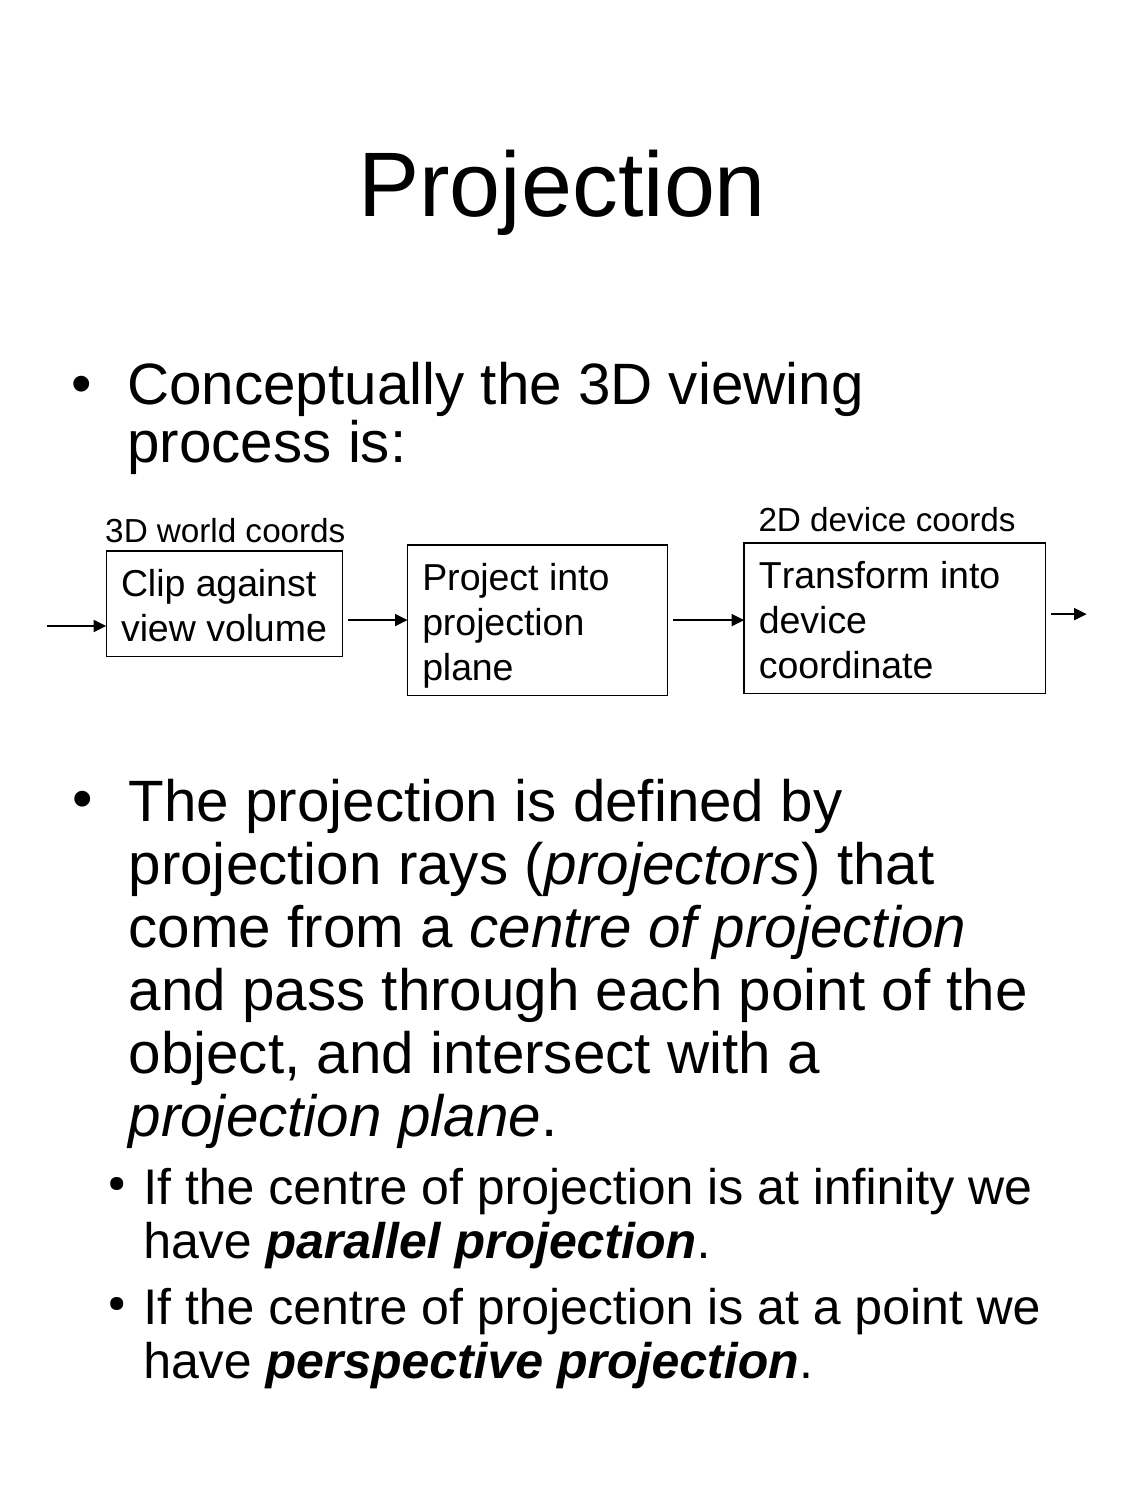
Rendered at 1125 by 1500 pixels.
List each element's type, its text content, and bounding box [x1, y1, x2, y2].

list Conceptually the 3D viewing process is: [56, 349, 1069, 514]
text_box 3D world coords [90, 501, 361, 558]
text_box 2D device coords [743, 489, 1093, 546]
text_box Transform into device coordinate [744, 546, 1046, 694]
text_box Clip against view volume [106, 558, 343, 657]
text_box Project into projection plane [407, 545, 668, 696]
title Projection [56, 60, 1069, 311]
text_box The projection is defined by projection rays (projectors) that come from a centre of projection and pass through each point of the object, and intersect with a projection plane. If the centre of projection is at infinity we have parallel projection. If the centre of projection is at a point we have perspective projection. [57, 763, 1071, 1477]
